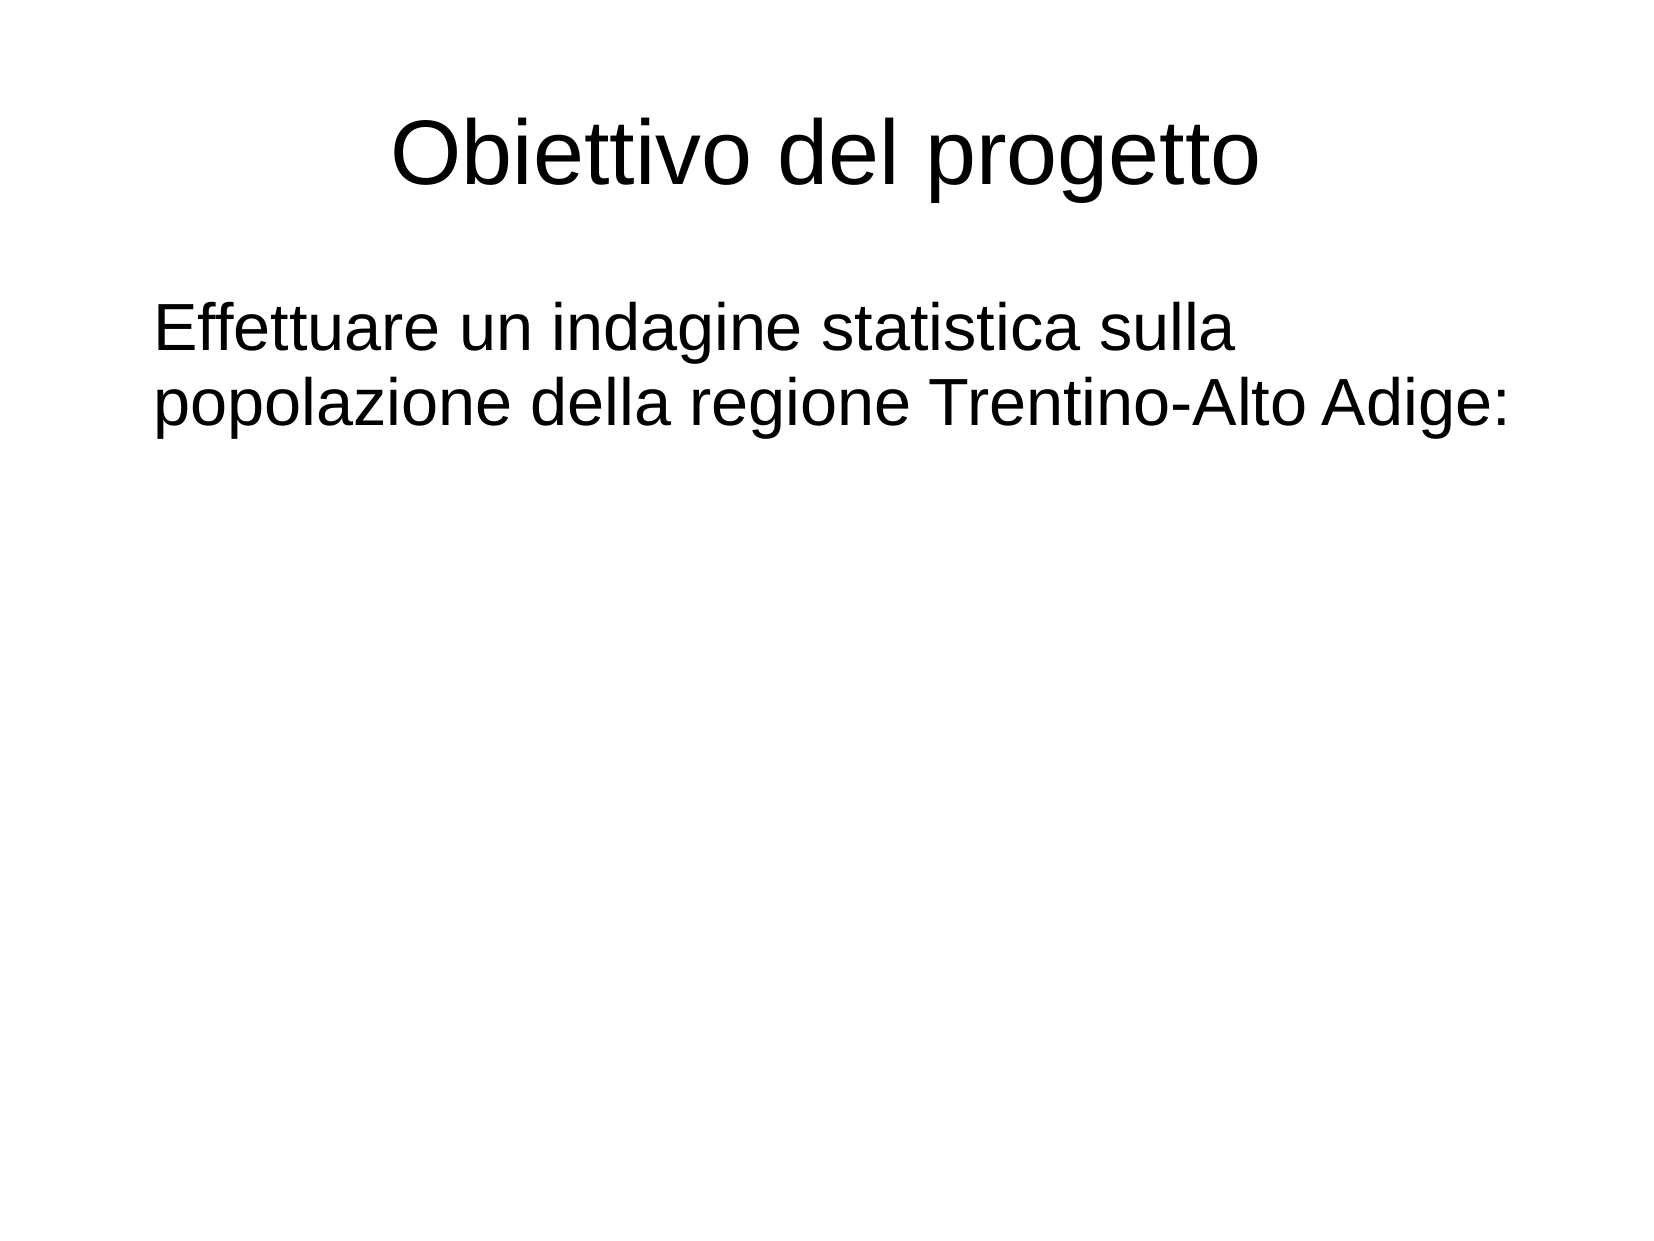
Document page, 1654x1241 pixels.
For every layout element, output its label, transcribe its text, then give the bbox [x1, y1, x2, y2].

list Effettuare un indagine statistica sulla popolazione della regione Trentino-Alto Adige: [82, 290, 1571, 1010]
title Obiettivo del progetto [82, 49, 1571, 257]
